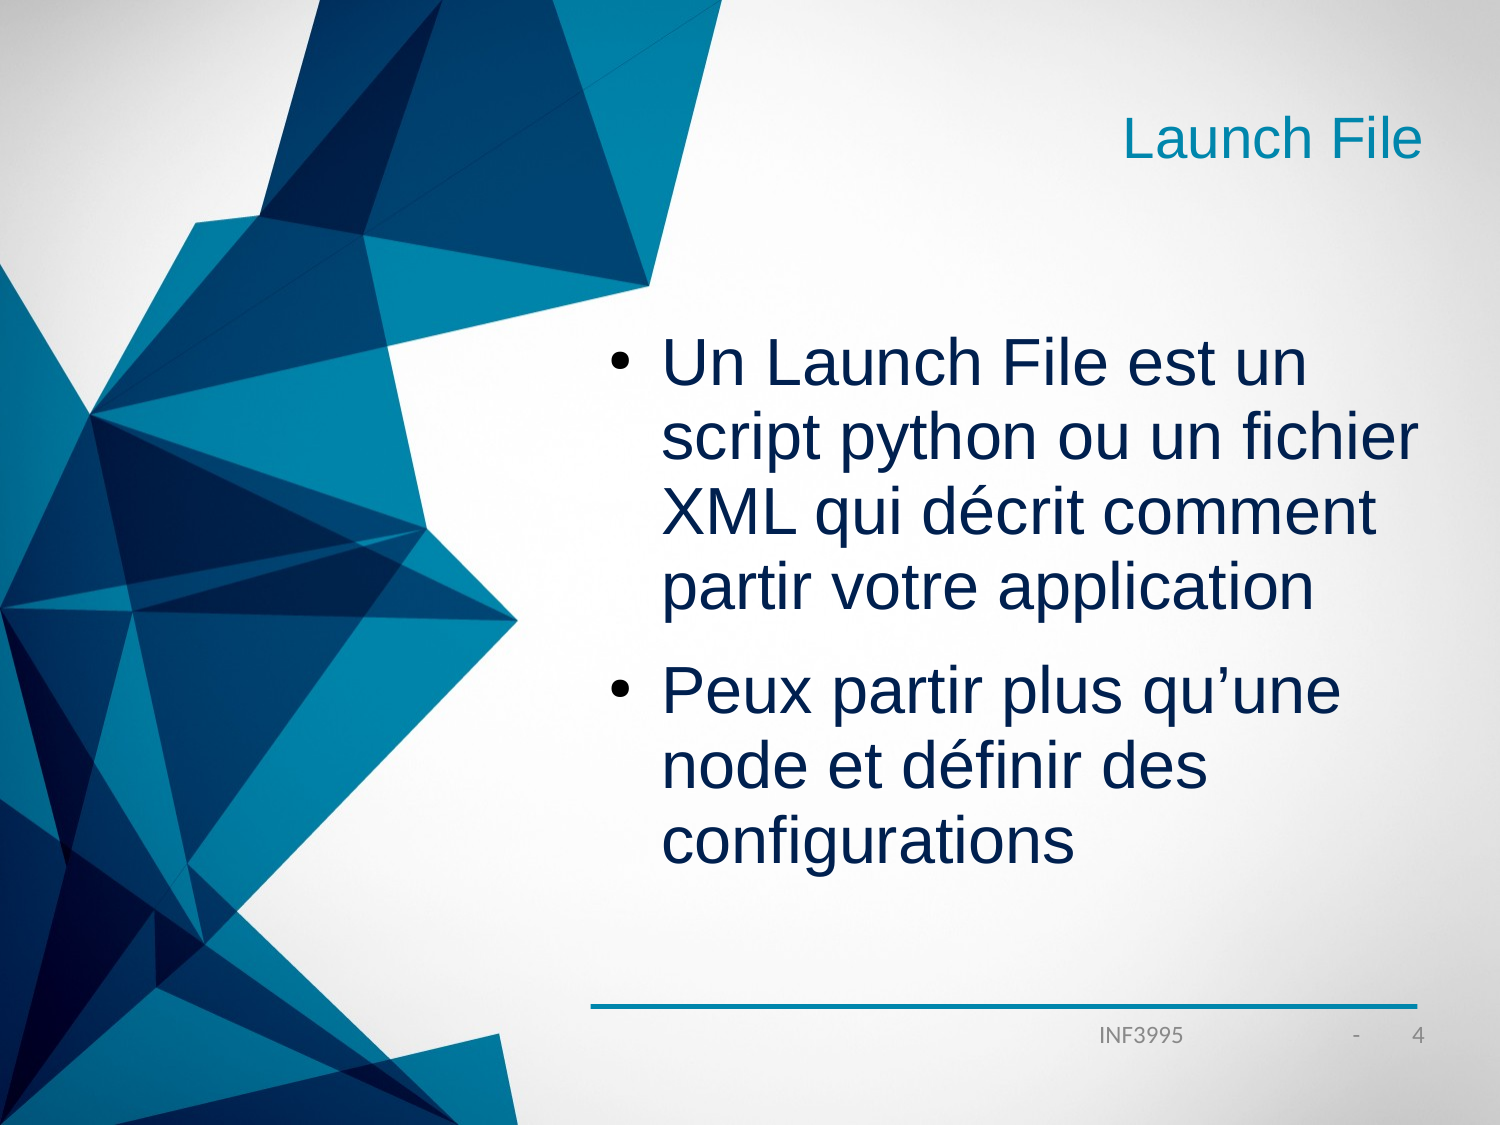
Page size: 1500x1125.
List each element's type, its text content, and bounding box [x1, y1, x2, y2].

title Launch File [708, 44, 1425, 233]
list Un Launch File est un script python ou un fichier XML qui décrit comment partir votre application Peux partir plus qu’une node et définir des configurations [590, 324, 1425, 978]
picture [0, 0, 1500, 1125]
